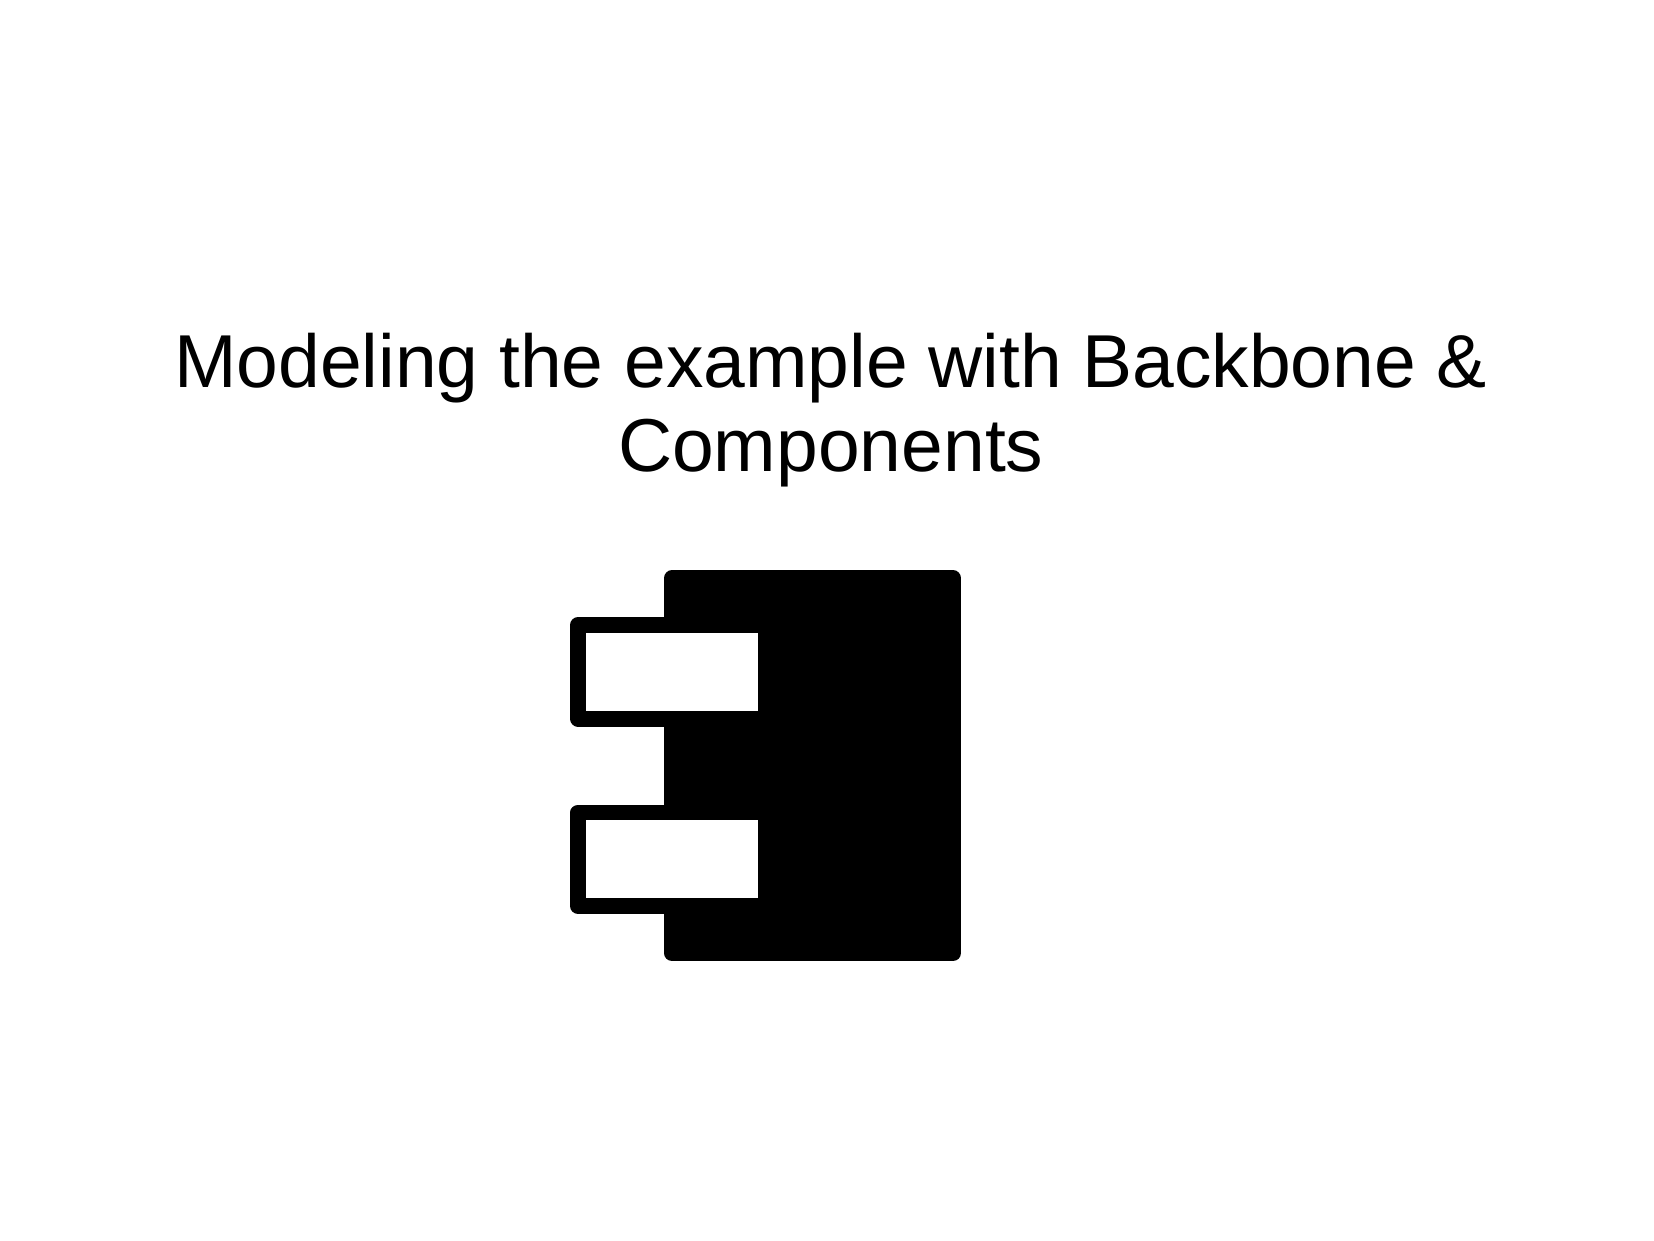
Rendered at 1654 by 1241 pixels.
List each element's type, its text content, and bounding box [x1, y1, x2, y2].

picture [562, 562, 1407, 1241]
title Modeling the example with Backbone & Components [86, 206, 1576, 601]
